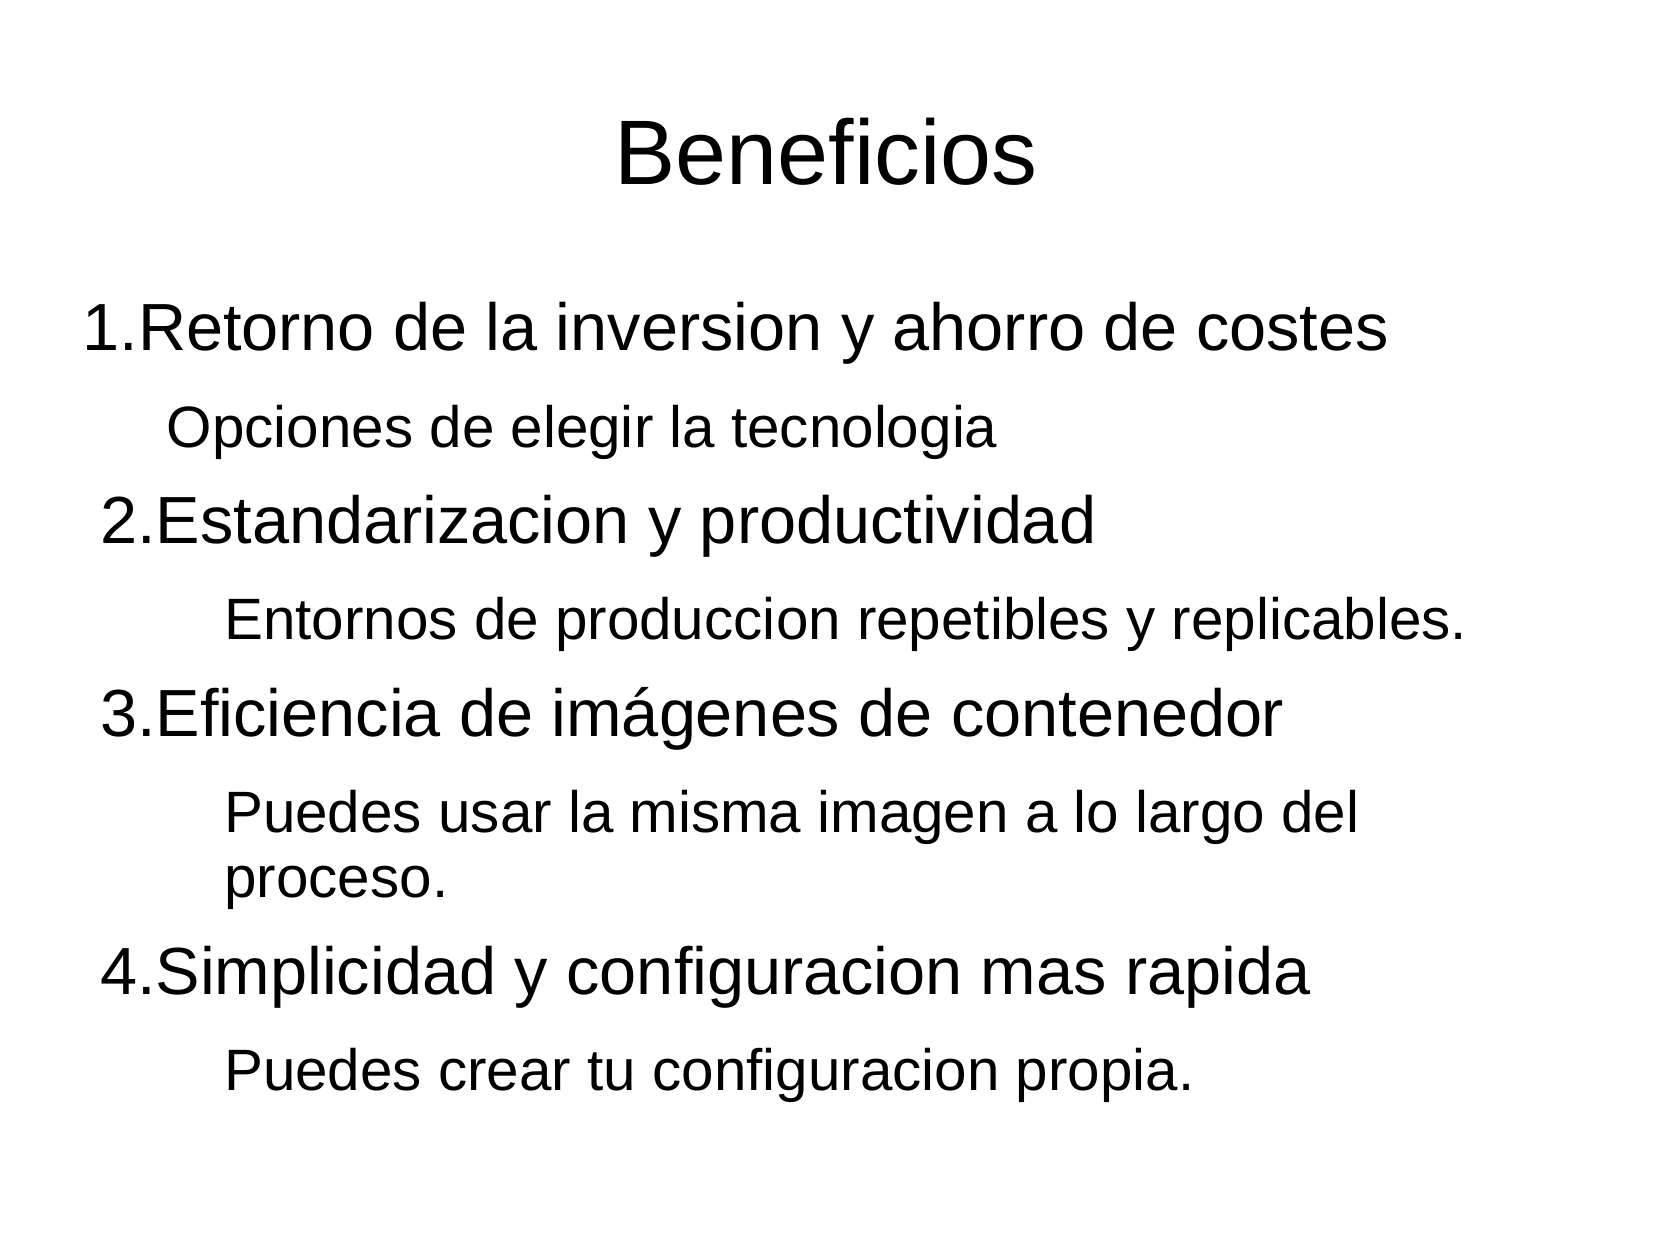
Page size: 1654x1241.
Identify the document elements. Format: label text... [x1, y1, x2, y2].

title Beneficios [82, 49, 1571, 257]
list Retorno de la inversion y ahorro de costes Opciones de elegir la tecnologia Estandarizacion y productividad Entornos de produccion repetibles y replicables. Eficiencia de imágenes de contenedor Puedes usar la misma imagen a lo largo del proceso. Simplicidad y configuracion mas rapida Puedes crear tu configuracion propia. [82, 290, 1571, 1211]
